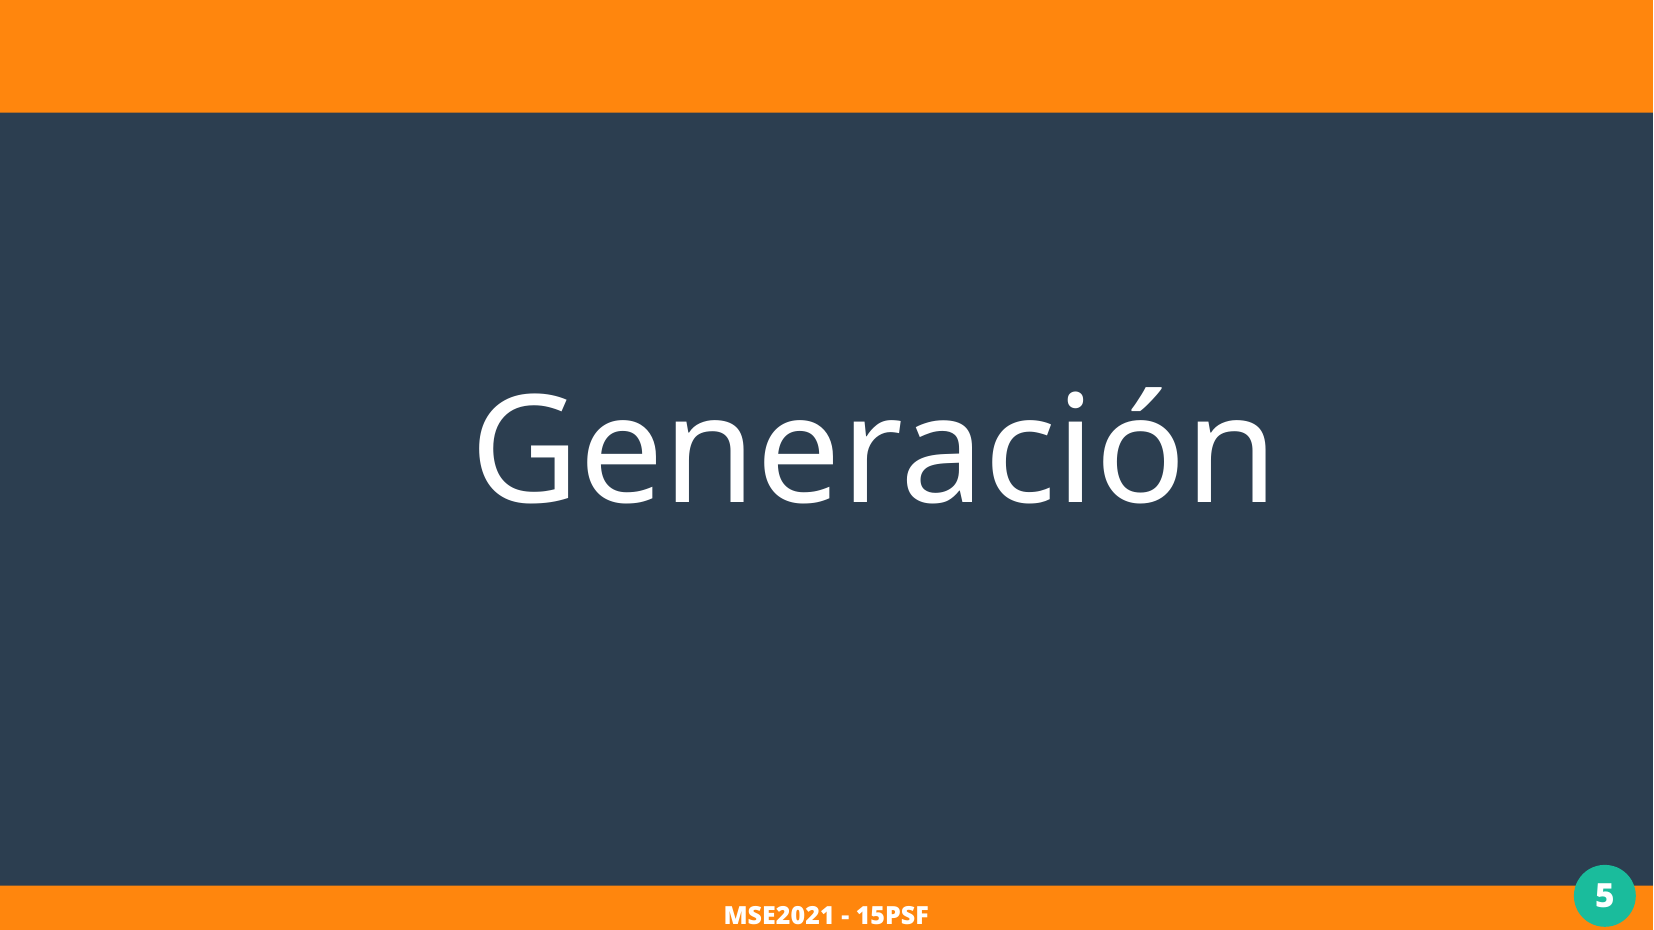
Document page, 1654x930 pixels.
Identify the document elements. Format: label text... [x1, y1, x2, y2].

list Generación [470, 342, 1653, 579]
